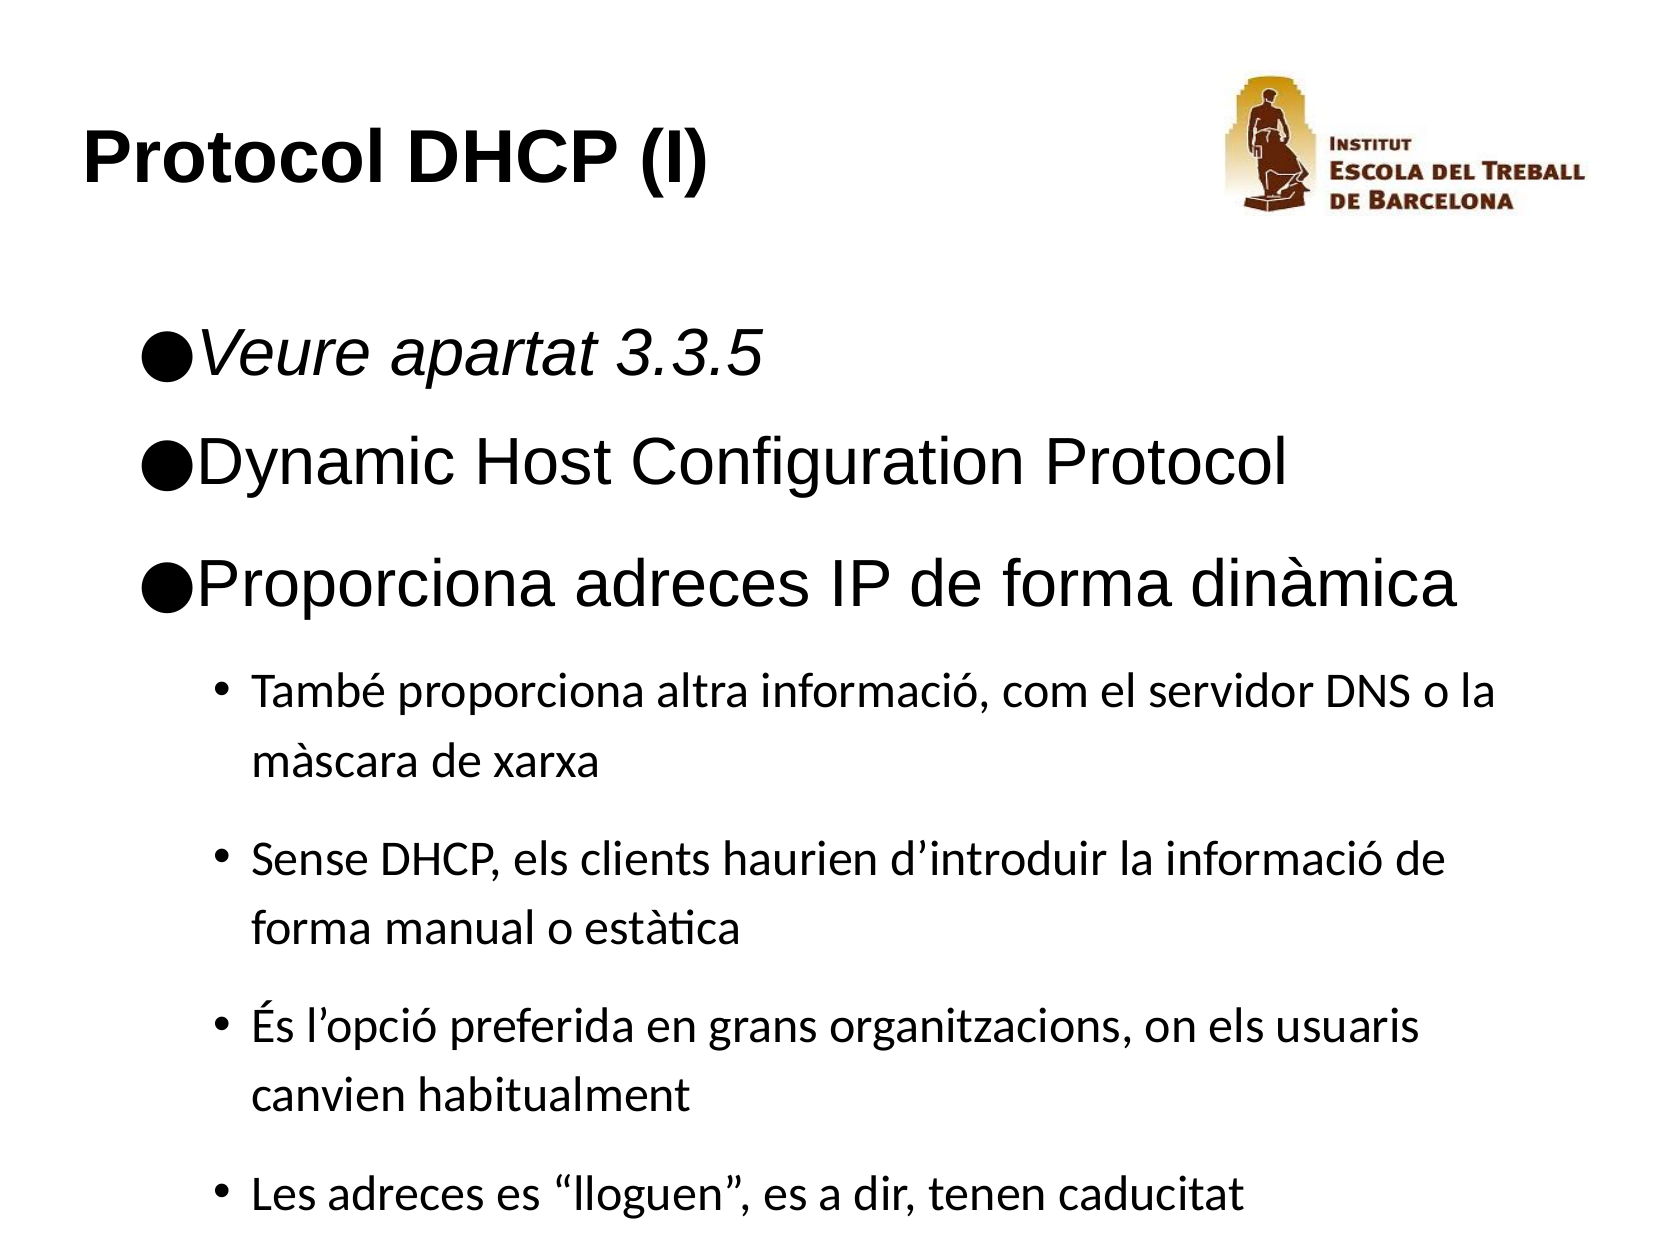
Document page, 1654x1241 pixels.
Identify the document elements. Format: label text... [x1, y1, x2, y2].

list Veure apartat 3.3.5 Dynamic Host Configuration Protocol Proporciona adreces IP de forma dinàmica També proporciona altra informació, com el servidor DNS o la màscara de xarxa Sense DHCP, els clients haurien d’introduir la informació de forma manual o estàtica És l’opció preferida en grans organitzacions, on els usuaris canvien habitualment Les adreces es “lloguen”, es a dir, tenen caducitat [82, 290, 1571, 1109]
picture [1204, 70, 1595, 223]
title Protocol DHCP (I) [82, 49, 1571, 257]
